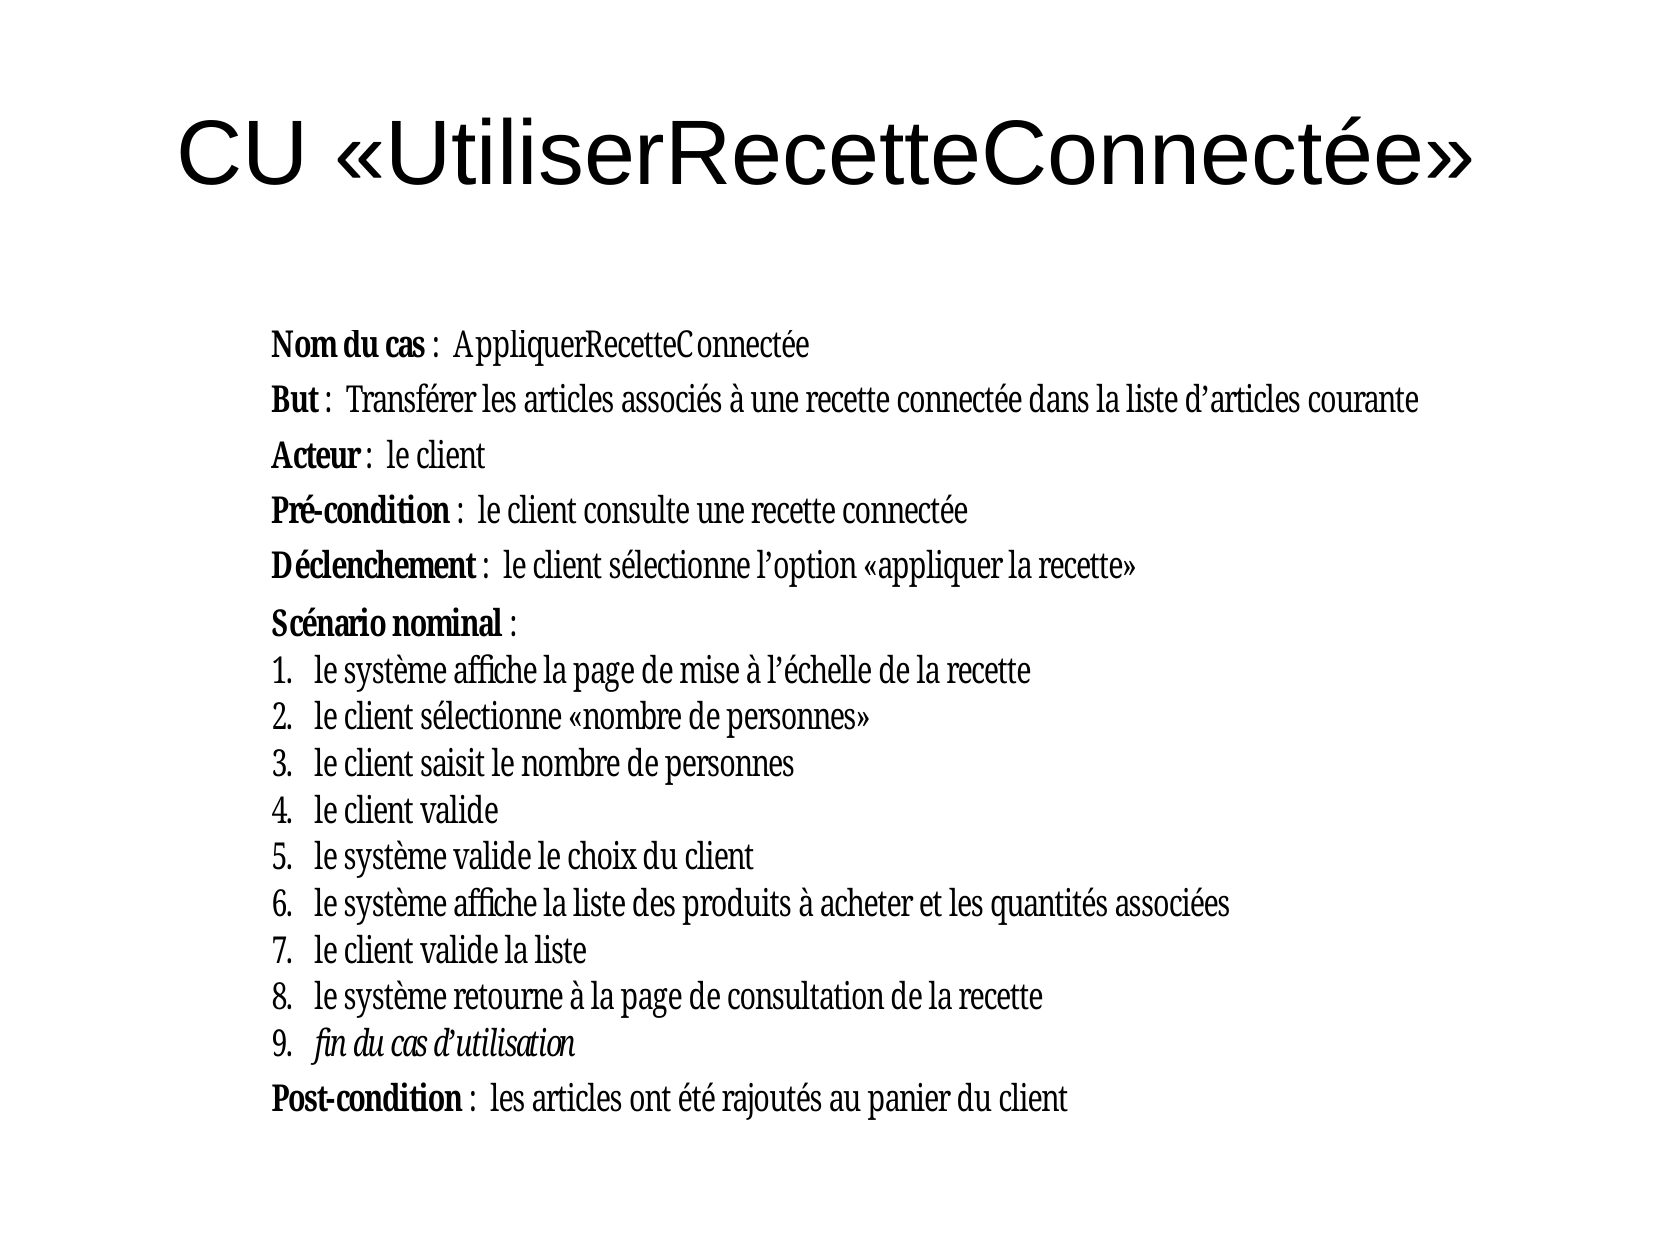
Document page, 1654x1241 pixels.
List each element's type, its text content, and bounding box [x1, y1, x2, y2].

picture [271, 330, 1418, 1123]
title CU «UtiliserRecetteConnectée» [82, 49, 1571, 257]
